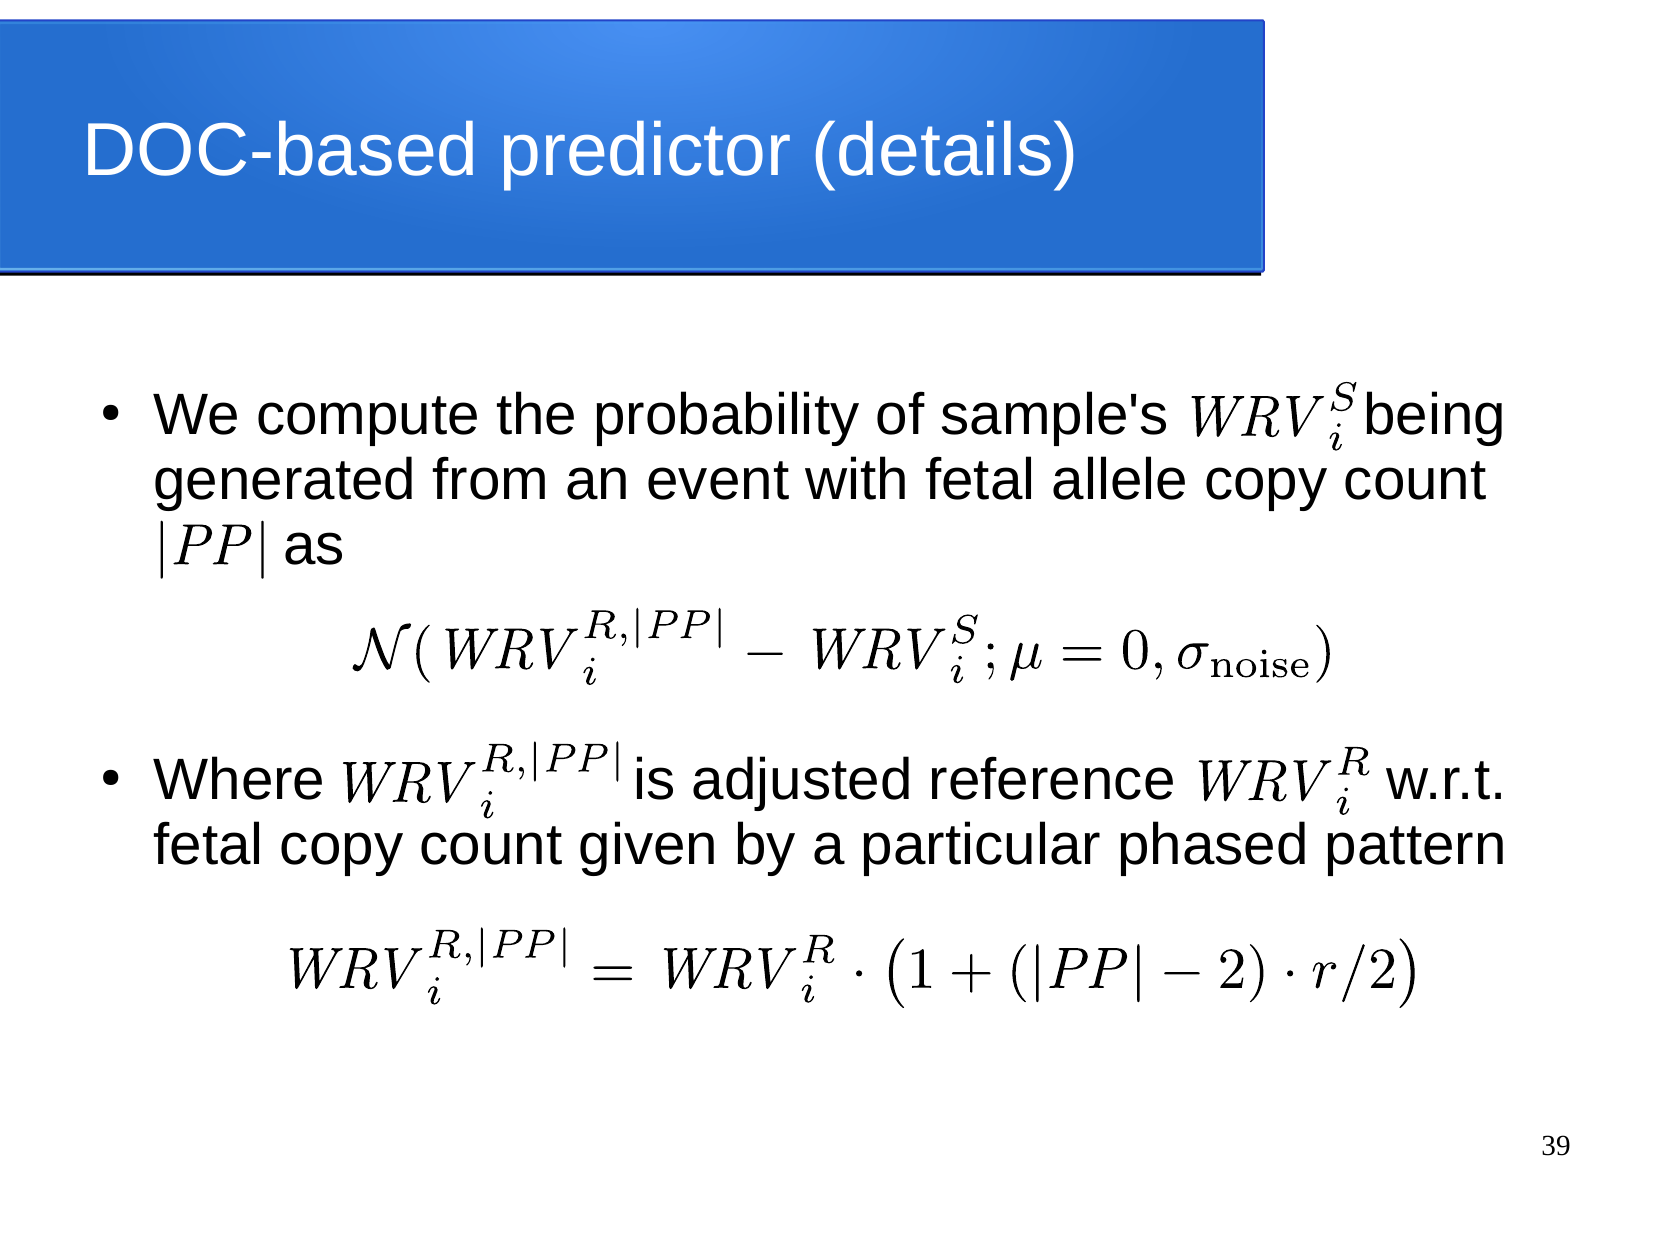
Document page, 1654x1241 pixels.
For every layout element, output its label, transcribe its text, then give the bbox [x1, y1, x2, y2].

text_box [277, 927, 1424, 1009]
text_box [330, 741, 625, 819]
list We compute the probability of sample's being generated from an event with fetal allele copy count as Where is adjusted reference w.r.t. fetal copy count given by a particular phased pattern [82, 381, 1571, 1102]
text_box [153, 520, 271, 579]
title DOC-based predictor (details) [82, 47, 1235, 252]
text_box [352, 607, 1336, 686]
text_box [1186, 746, 1371, 815]
text_box [1179, 381, 1359, 451]
